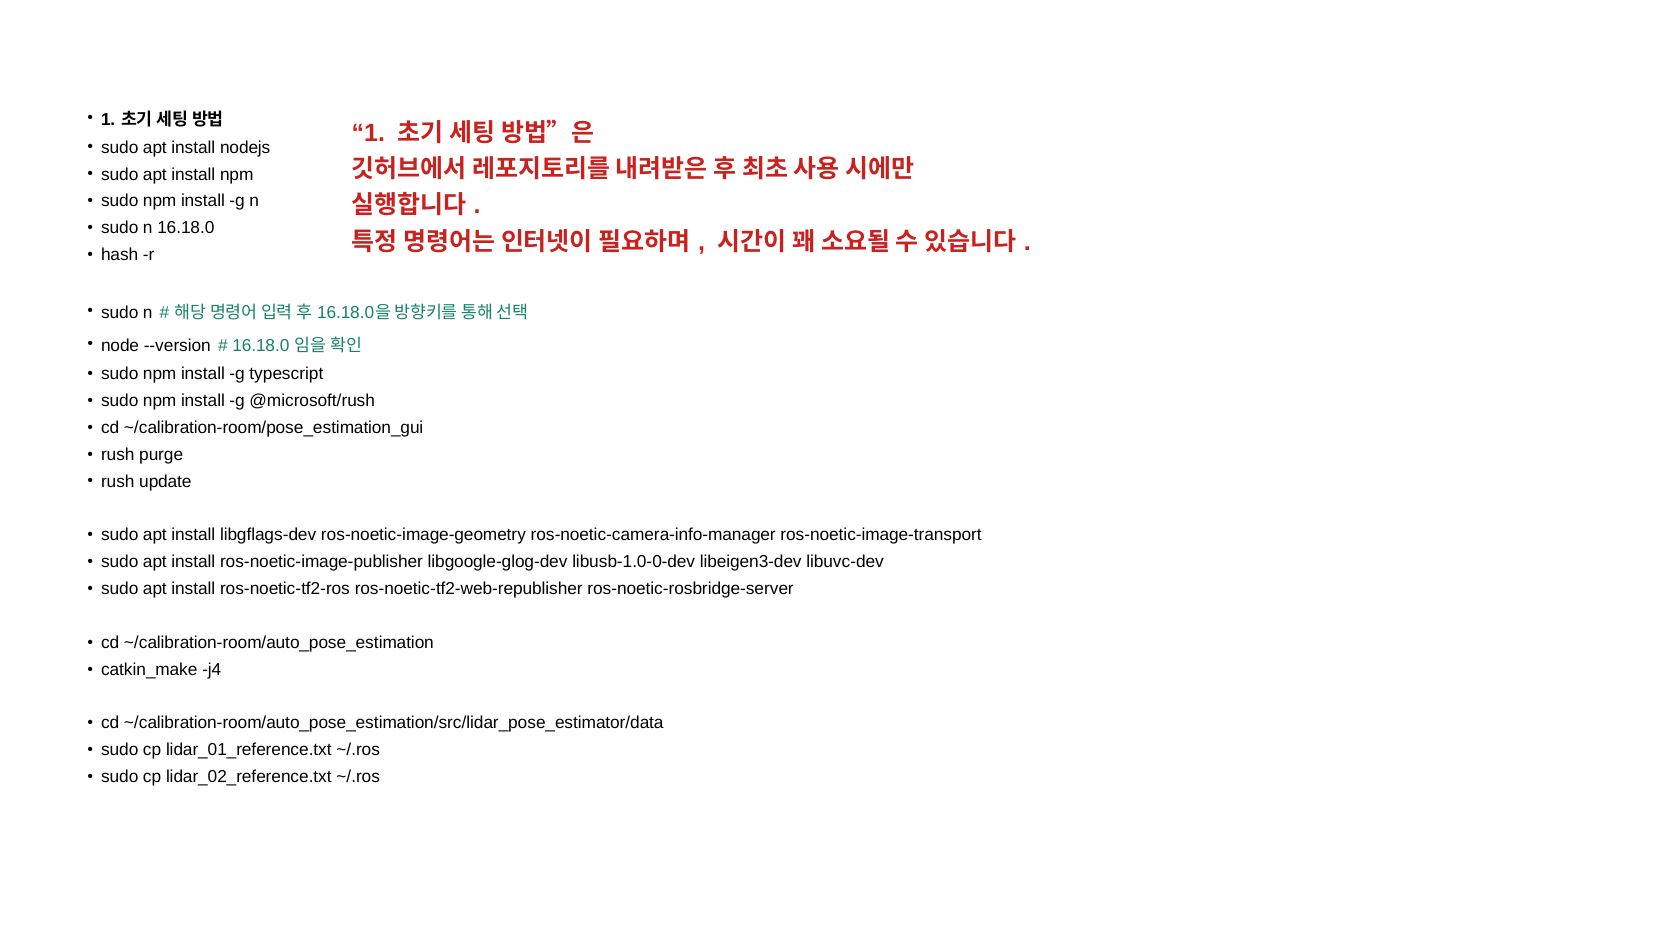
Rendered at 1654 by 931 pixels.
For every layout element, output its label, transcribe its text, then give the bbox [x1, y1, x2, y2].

list 1. 초기 세팅 방법 sudo apt install nodejs sudo apt install npm sudo npm install -g n sudo n 16.18.0 hash -r sudo n # 해당 명령어 입력 후 16.18.0을 방향키를 통해 선택 node --version # 16.18.0 임을 확인 sudo npm install -g typescript sudo npm install -g @microsoft/rush cd ~/calibration-room/pose_estimation_gui rush purge rush update sudo apt install libgflags-dev ros-noetic-image-geometry ros-noetic-camera-info-manager ros-noetic-image-transport sudo apt install ros-noetic-image-publisher libgoogle-glog-dev libusb-1.0-0-dev libeigen3-dev libuvc-dev sudo apt install ros-noetic-tf2-ros ros-noetic-tf2-web-republisher ros-noetic-rosbridge-server cd ~/calibration-room/auto_pose_estimation catkin_make -j4 cd ~/calibration-room/auto_pose_estimation/src/lidar_pose_estimator/data sudo cp lidar_01_reference.txt ~/.ros sudo cp lidar_02_reference.txt ~/.ros [82, 105, 1571, 811]
text_box “1. 초기 세팅 방법”은 깃허브에서 레포지토리를 내려받은 후 최초 사용 시에만 실행합니다. 특정 명령어는 인터넷이 필요하며, 시간이 꽤 소요될 수 있습니다. [336, 105, 1096, 302]
